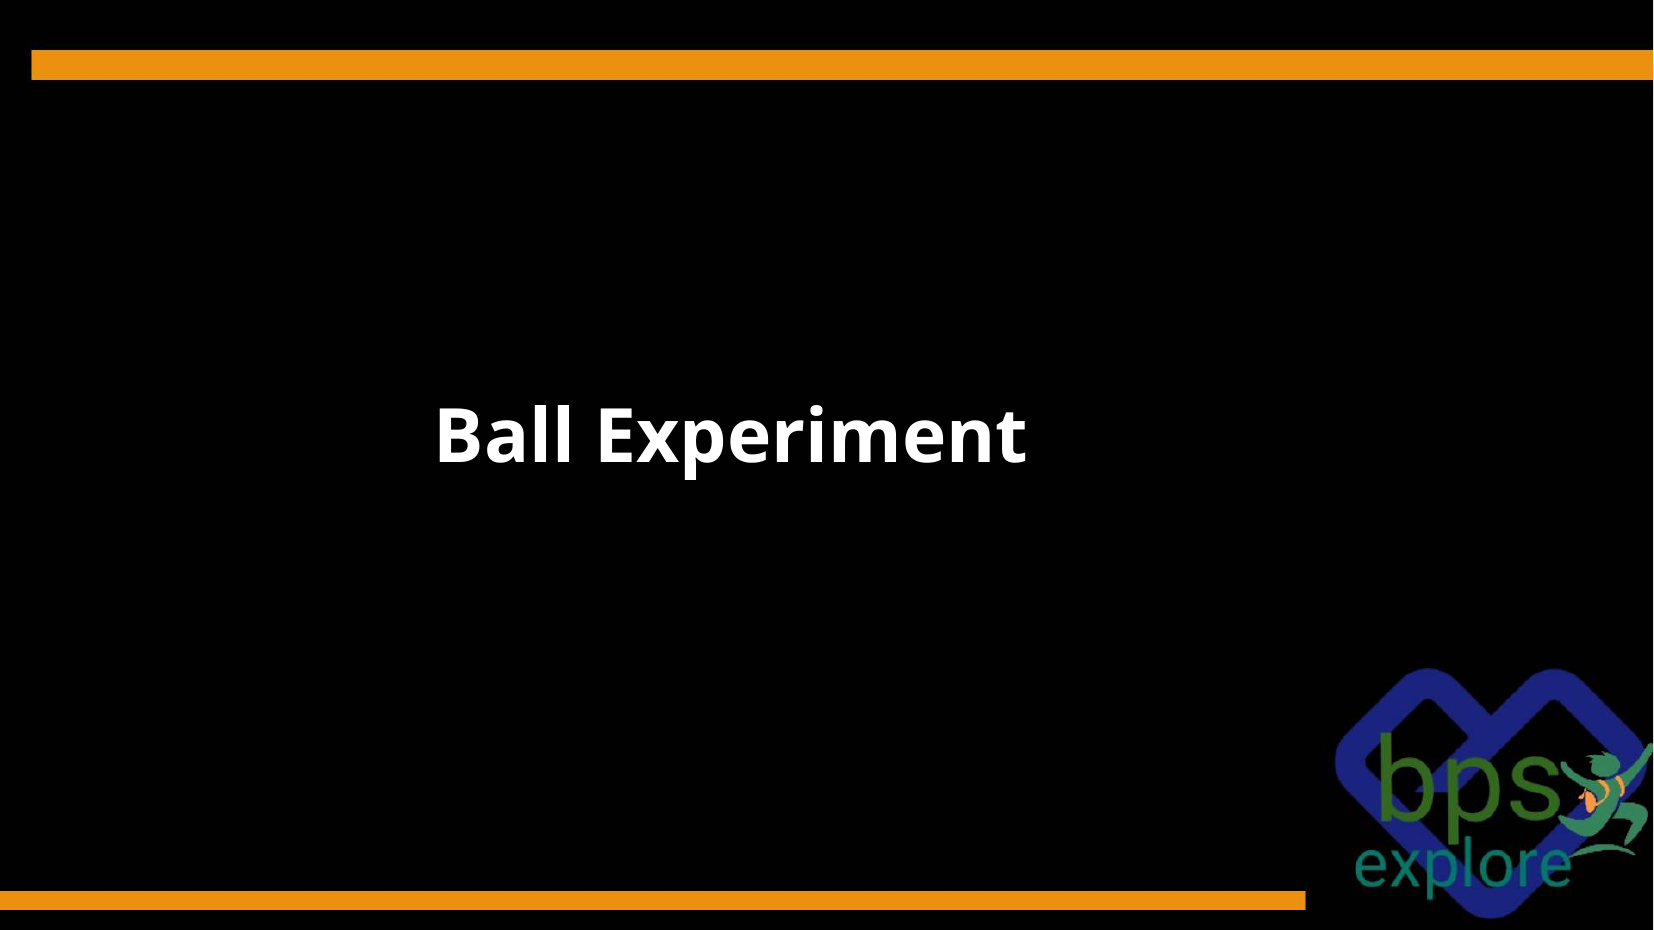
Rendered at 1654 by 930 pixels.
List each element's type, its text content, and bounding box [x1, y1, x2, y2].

text_box Ball Experiment [262, 375, 1201, 526]
picture [0, 0, 1654, 930]
